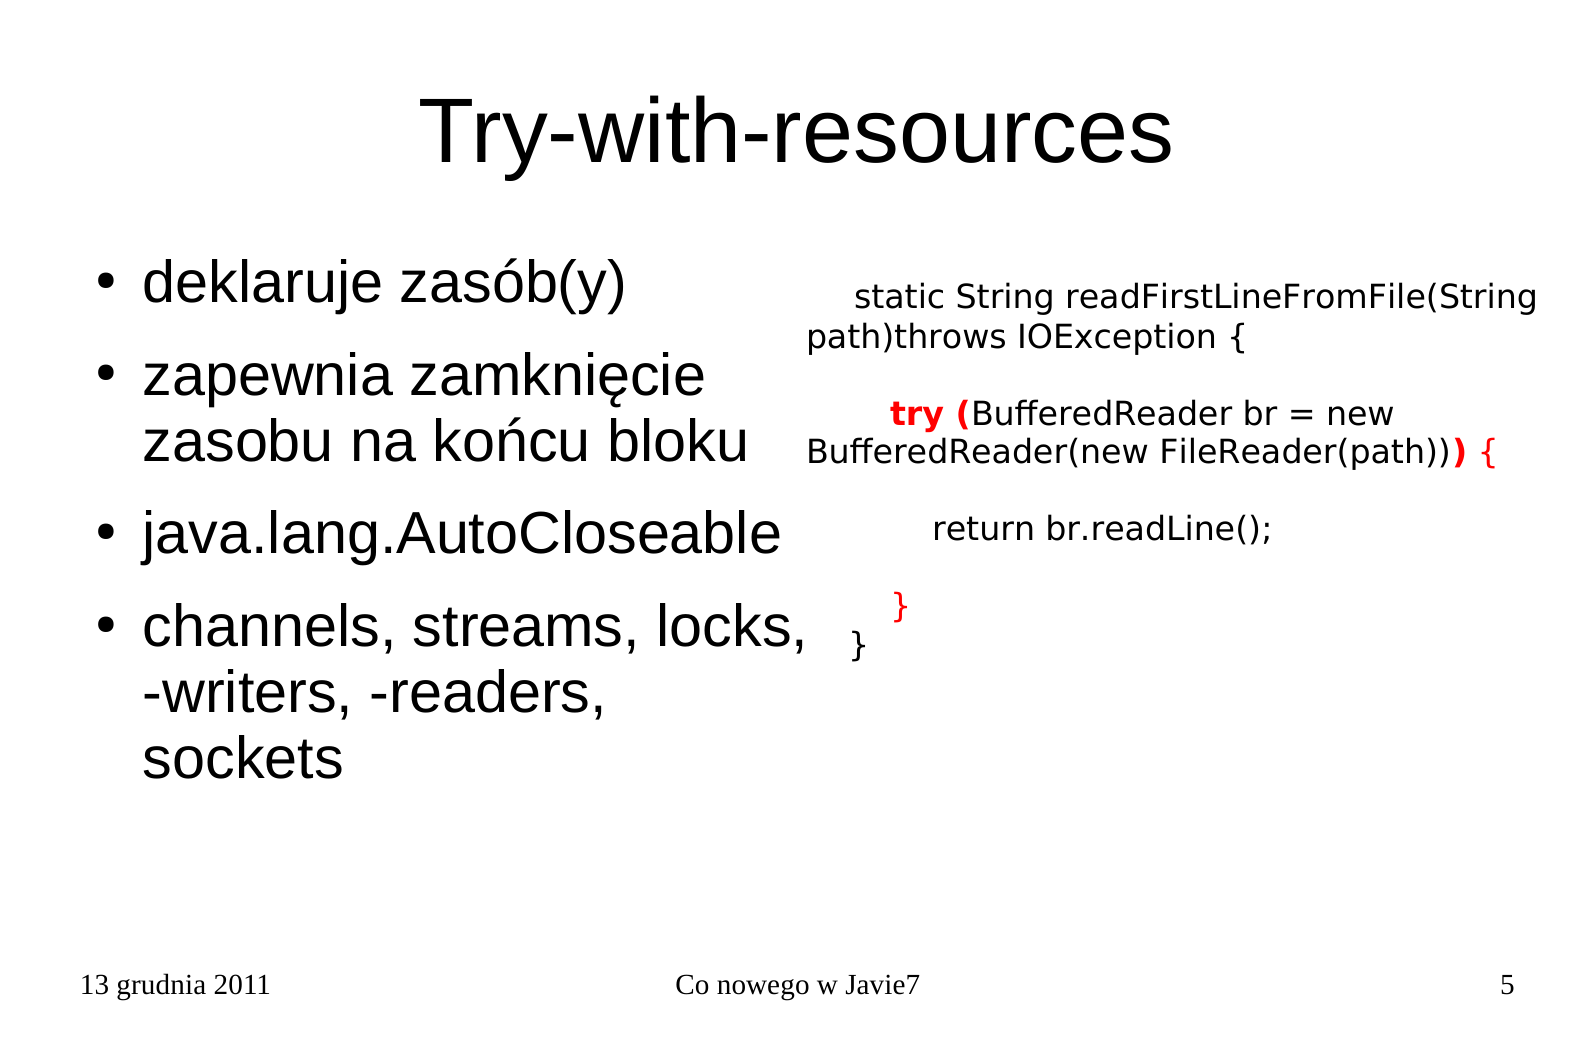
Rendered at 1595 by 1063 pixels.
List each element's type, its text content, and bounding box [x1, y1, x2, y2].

list deklaruje zasób(y) zapewnia zamknięcie zasobu na końcu bloku java.lang.AutoCloseable channels, streams, locks, -writers, -readers, sockets [79, 248, 815, 795]
text_box static String readFirstLineFromFile(String path)throws IOException { try (BufferedReader br = new BufferedReader(new FileReader(path))) { return br.readLine(); } } [791, 266, 1595, 780]
title Try-with-resources [79, 42, 1515, 220]
